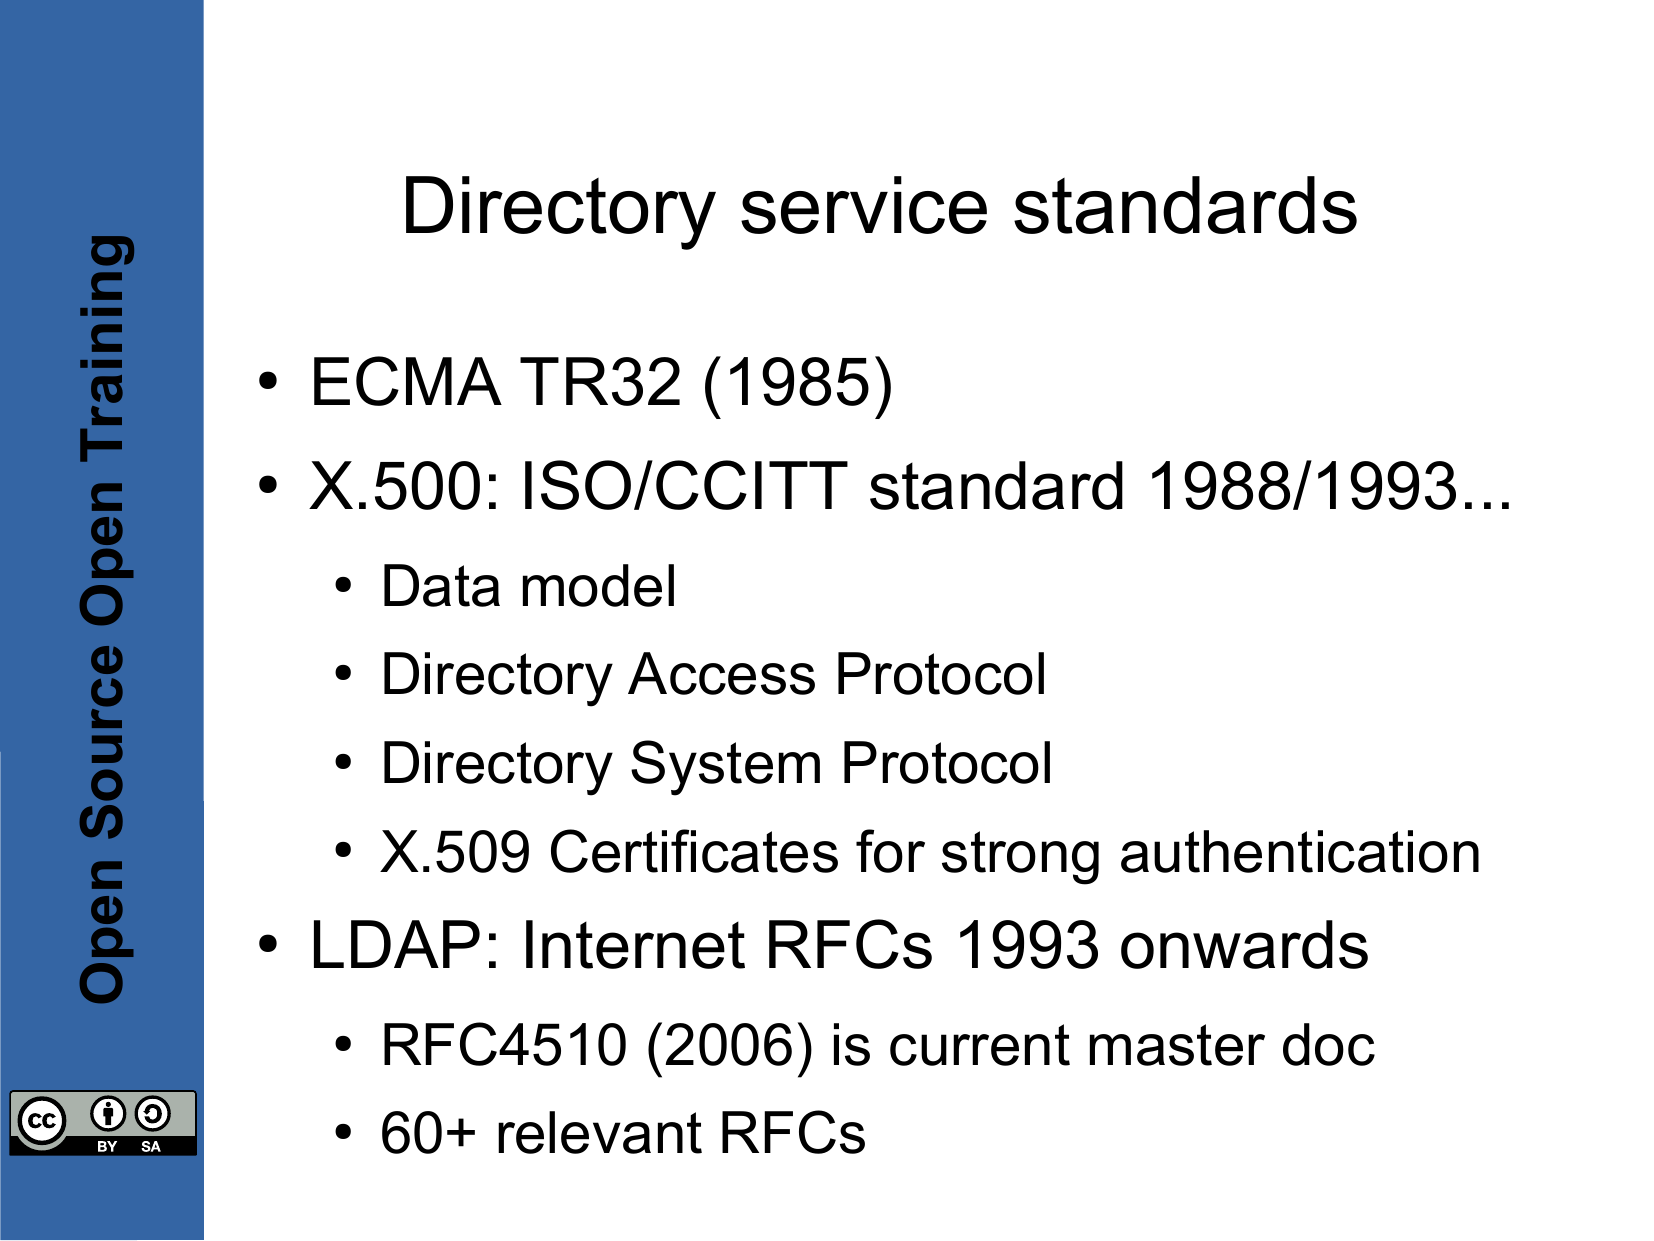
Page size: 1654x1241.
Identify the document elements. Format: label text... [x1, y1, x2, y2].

list ECMA TR32 (1985) X.500: ISO/CCITT standard 1988/1993... Data model Directory Access Protocol Directory System Protocol X.509 Certificates for strong authentication LDAP: Internet RFCs 1993 onwards RFC4510 (2006) is current master doc 60+ relevant RFCs [238, 344, 1534, 1166]
title Directory service standards [227, 102, 1534, 310]
